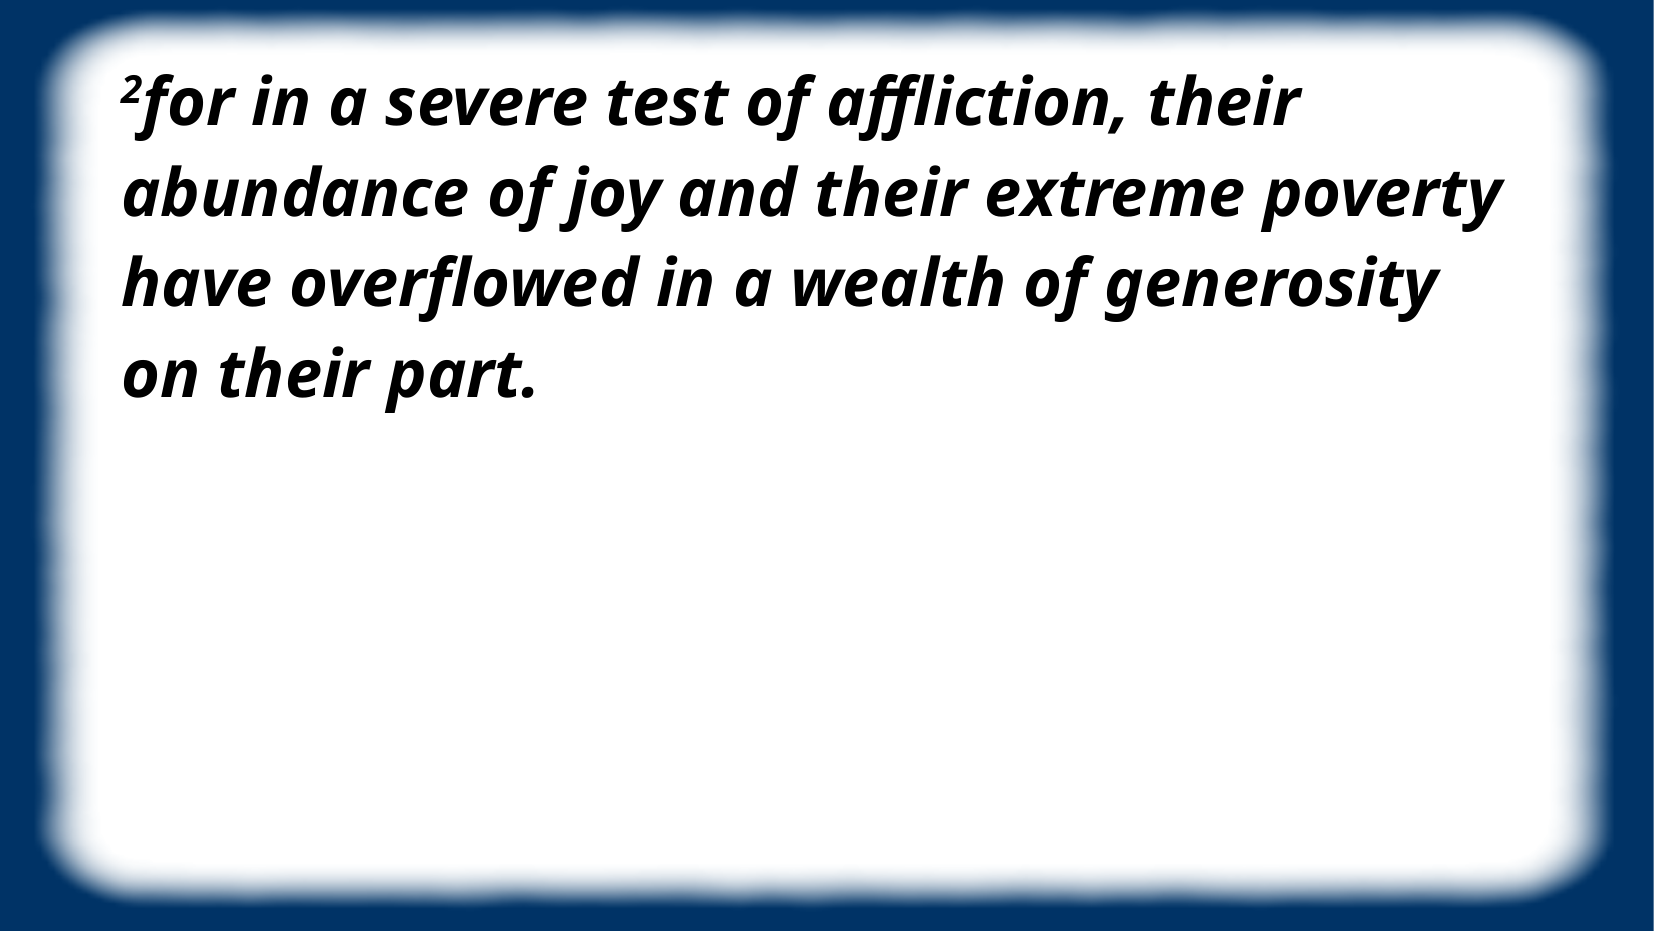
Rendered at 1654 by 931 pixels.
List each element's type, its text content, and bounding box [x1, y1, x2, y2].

picture [0, 0, 1654, 931]
text_box 2for in a severe test of affliction, their abundance of joy and their extreme poverty have overflowed in a wealth of generosity on their part. [106, 46, 1547, 417]
